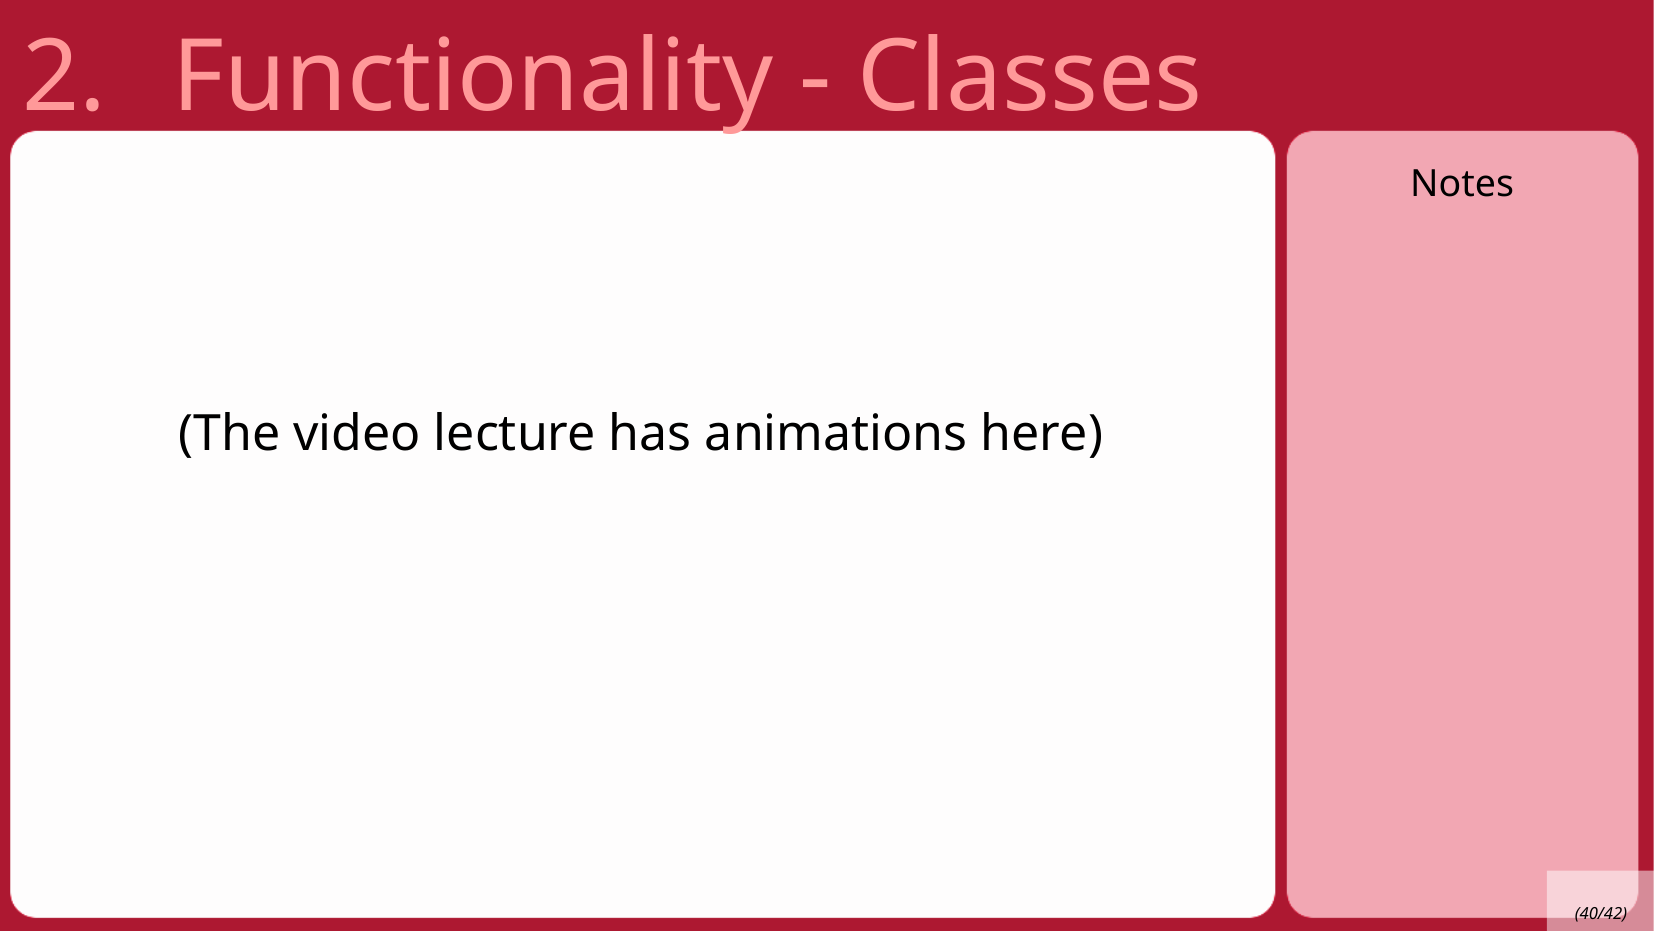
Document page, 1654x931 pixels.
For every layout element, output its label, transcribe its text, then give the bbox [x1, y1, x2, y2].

title 2. Functionality - Classes [22, 7, 1511, 136]
text_box (<number>/42) [1546, 877, 1654, 931]
text_box (The video lecture has animations here) [34, 397, 1248, 534]
picture [0, 0, 1654, 931]
text_box Notes [1292, 148, 1632, 206]
